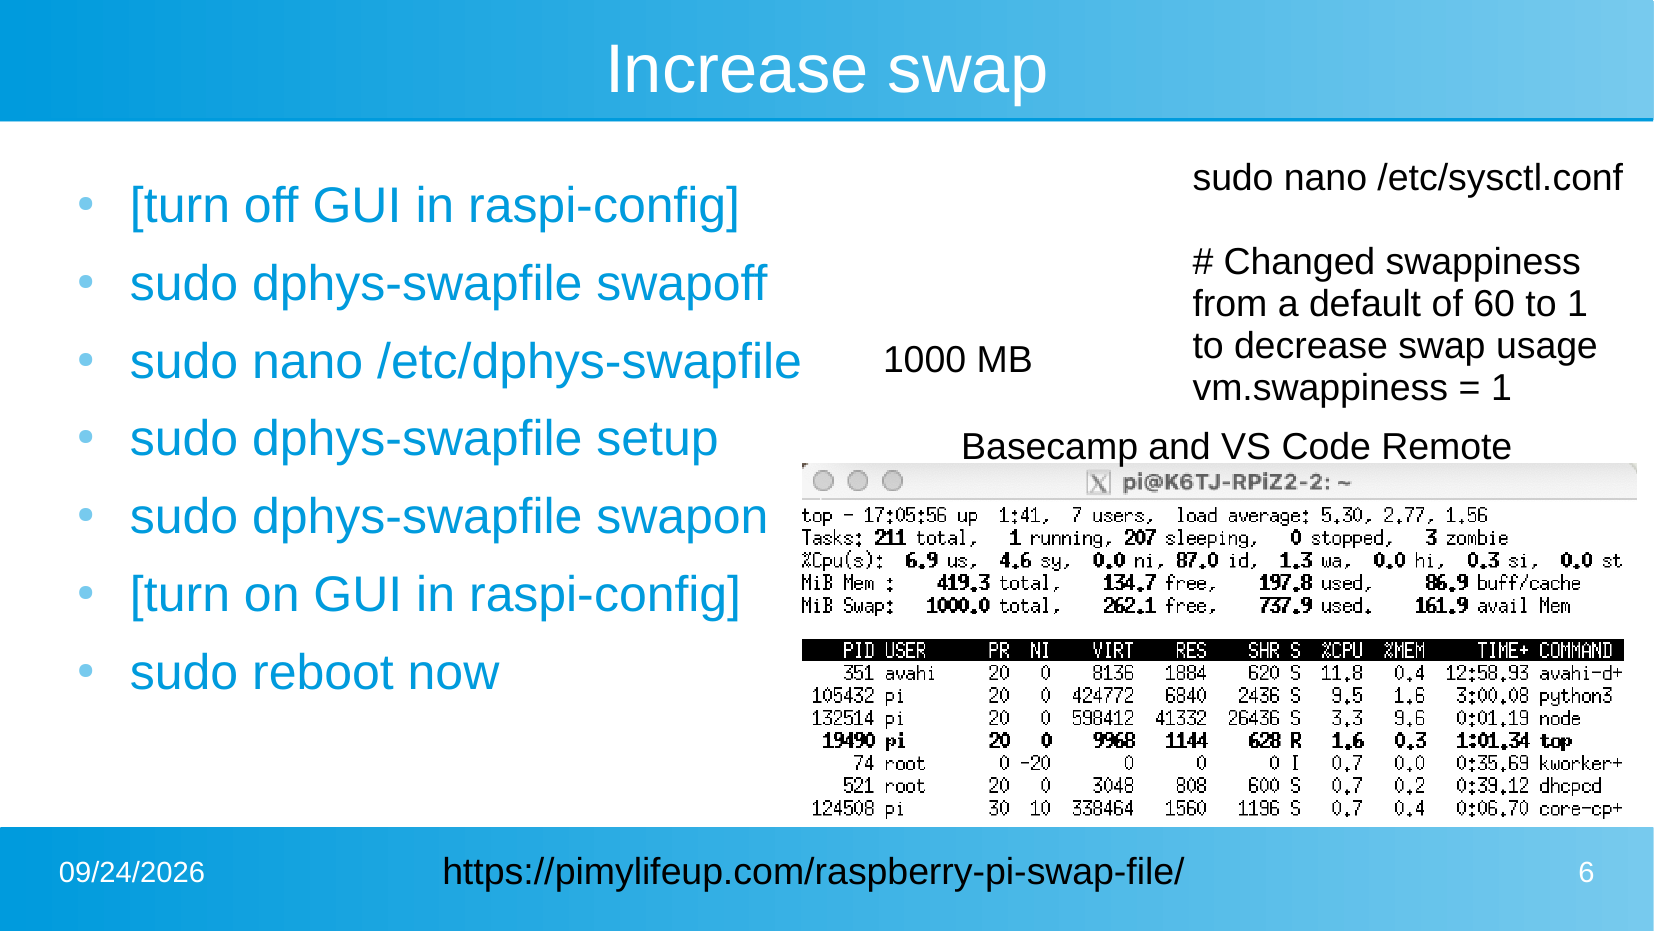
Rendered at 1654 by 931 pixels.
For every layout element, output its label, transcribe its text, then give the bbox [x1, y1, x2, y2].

text_box https://pimylifeup.com/raspberry-pi-swap-file/ [427, 843, 1201, 901]
text_box 1000 MB [868, 330, 1052, 430]
text_box sudo nano /etc/sysctl.conf # Changed swappiness from a default of 60 to 1 to decrease swap usage vm.swappiness = 1 [1177, 148, 1639, 206]
title Increase swap [59, 29, 1595, 108]
list [turn off GUI in raspi-config] sudo dphys-swapfile swapoff sudo nano /etc/dphys-swapfile sudo dphys-swapfile setup sudo dphys-swapfile swapon [turn on GUI in raspi-config] sudo reboot now [59, 177, 1595, 768]
text_box Basecamp and VS Code Remote [946, 417, 1529, 475]
picture [802, 463, 1637, 822]
